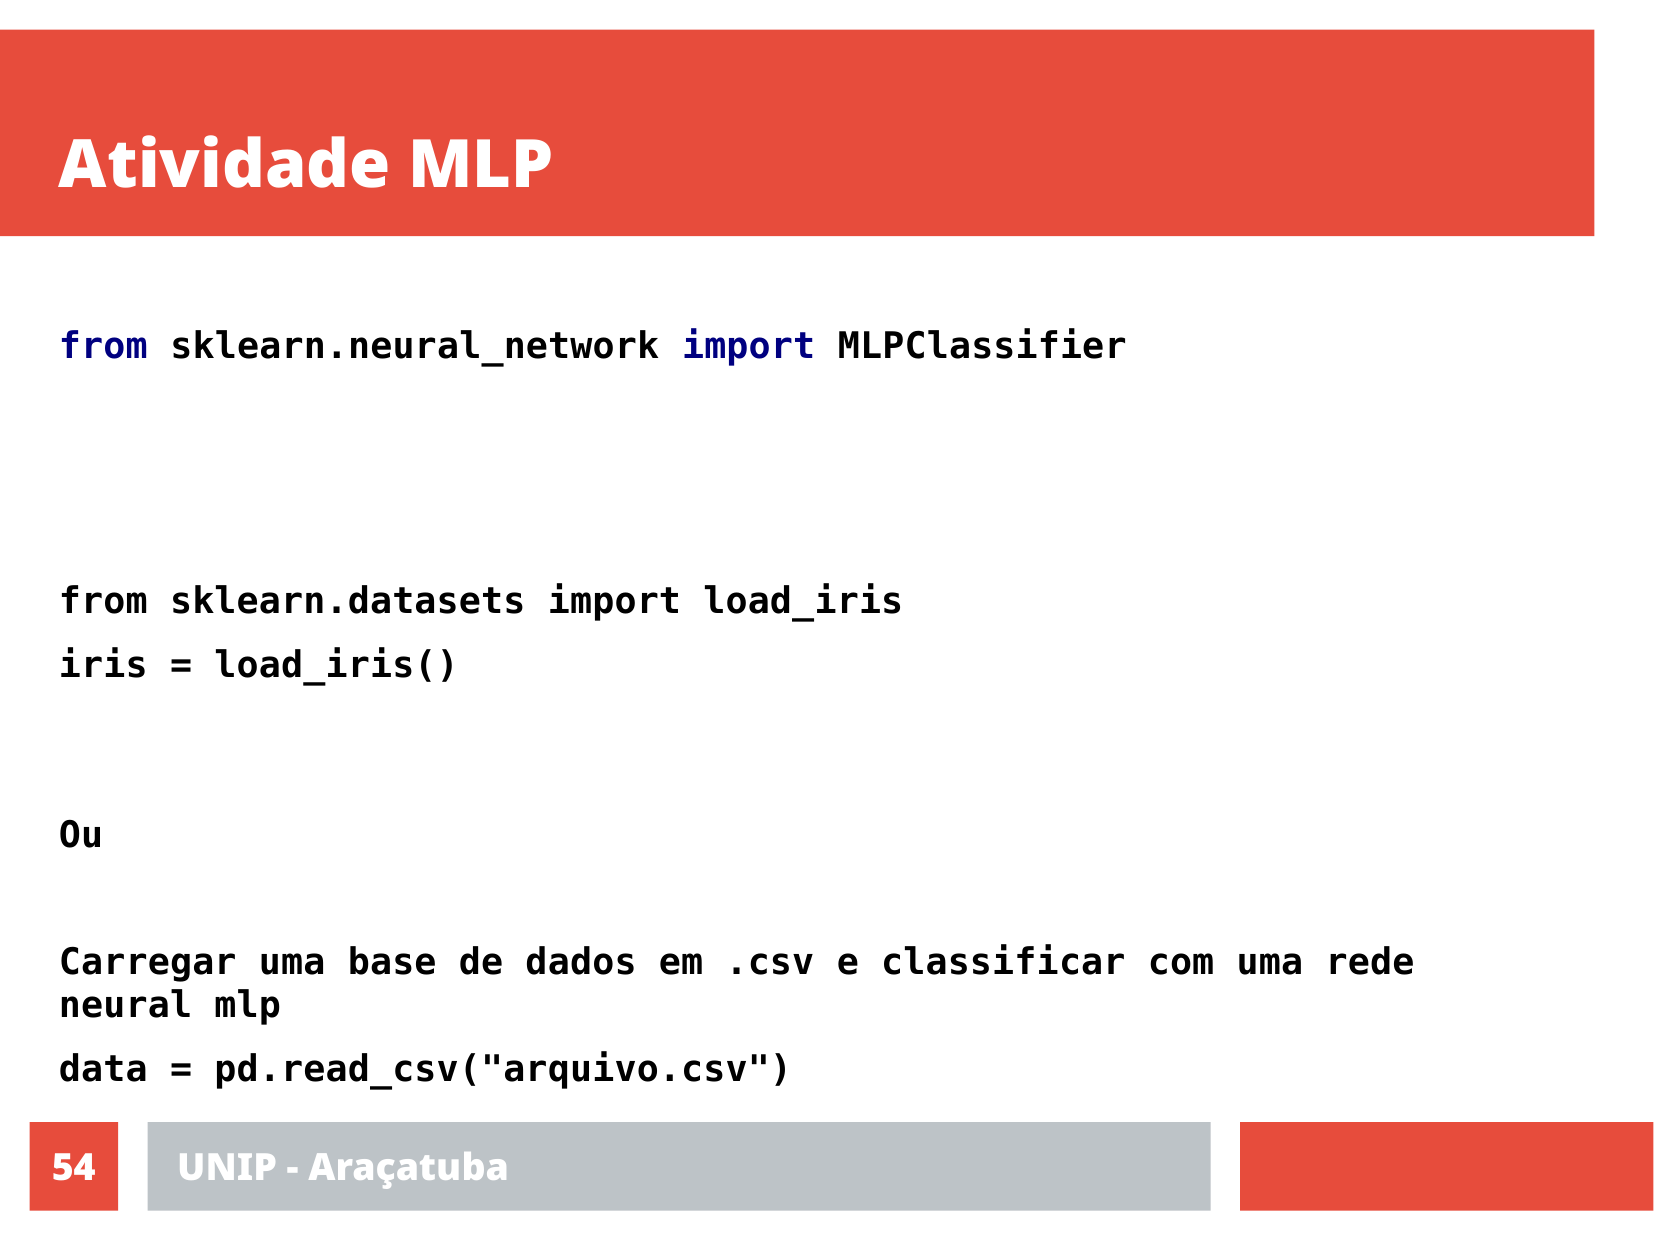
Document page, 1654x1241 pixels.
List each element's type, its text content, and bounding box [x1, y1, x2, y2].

list from sklearn.neural_network import MLPClassifier from sklearn.datasets import load_iris iris = load_iris() Ou Carregar uma base de dados em .csv e classificar com uma rede neural mlp data = pd.read_csv("arquivo.csv") [59, 324, 1565, 1093]
title Atividade MLP [59, 59, 1595, 207]
